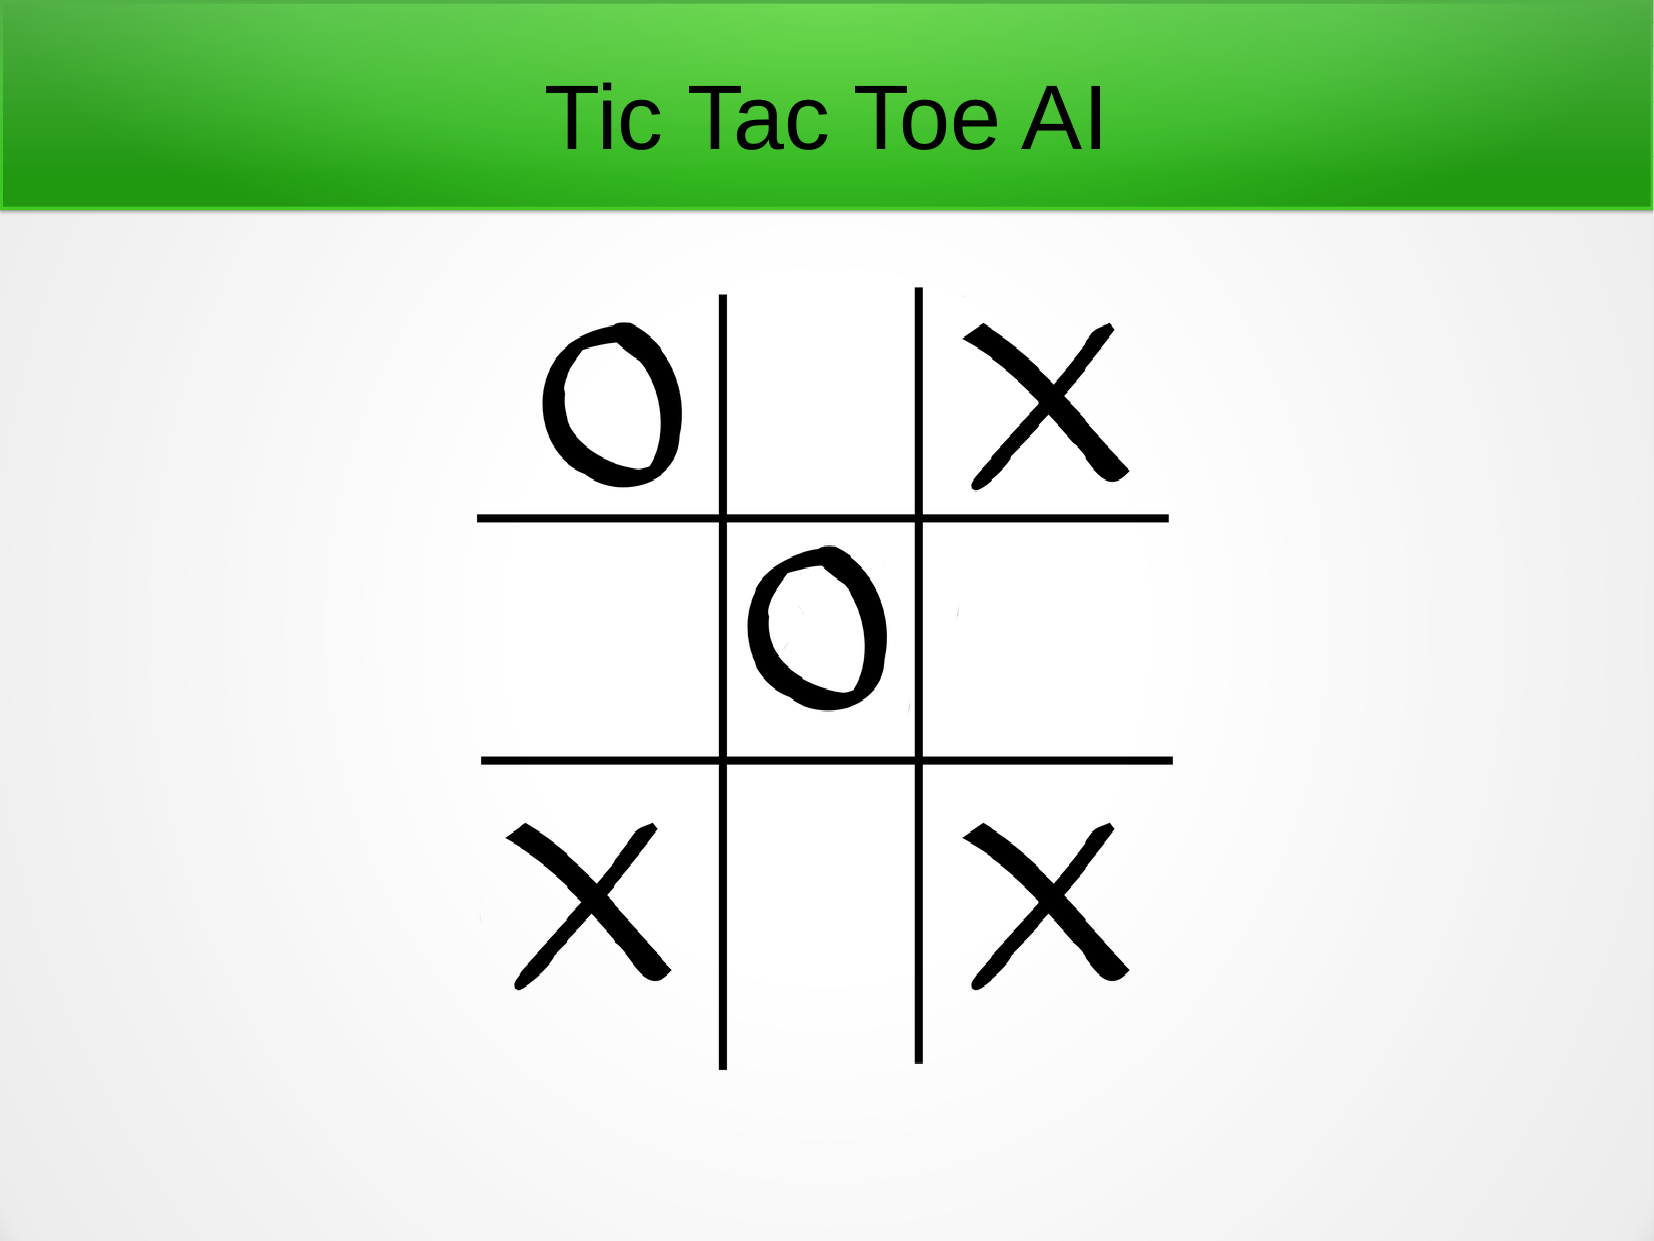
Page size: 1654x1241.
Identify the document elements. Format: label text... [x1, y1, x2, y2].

title Tic Tac Toe AI [82, 47, 1571, 189]
picture [473, 283, 1180, 1075]
